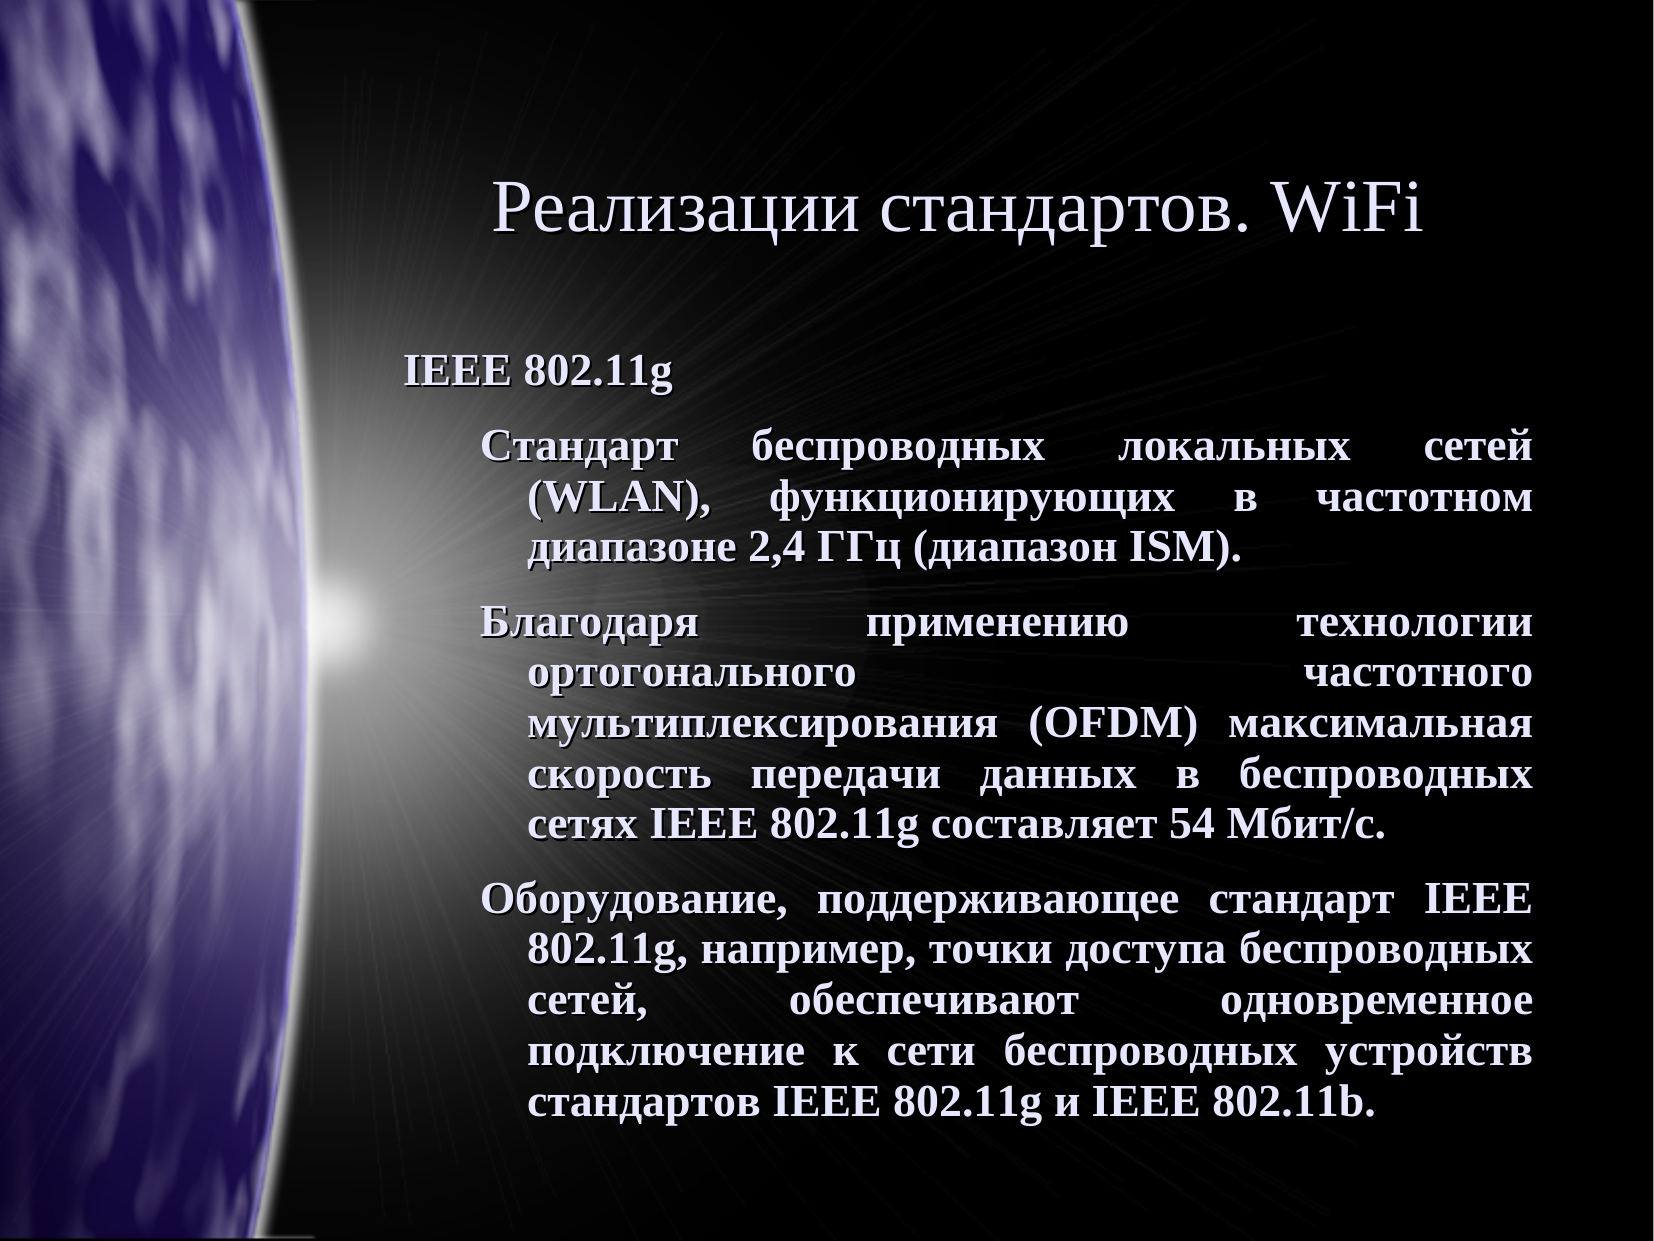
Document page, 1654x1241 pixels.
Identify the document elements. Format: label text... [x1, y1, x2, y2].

title Реализации стандартов. WiFi [383, 110, 1534, 303]
list IEEE 802.11g Стандарт беспроводных локальных сетей (WLAN), функционирующих в частотном диапазоне 2,4 ГГц (диапазон ISM). Благодаря применению технологии ортогонального частотного мультиплексирования (OFDM) максимальная скорость передачи данных в беспроводных сетях IEEE 802.11g составляет 54 Мбит/с. Оборудование, поддерживающее стандарт IEEE 802.11g, например, точки доступа беспроводных сетей, обеспечивают одновременное подключение к сети беспроводных устройств стандартов IEEE 802.11g и IEEE 802.11b. [385, 344, 1534, 1141]
picture [0, 0, 1654, 1241]
